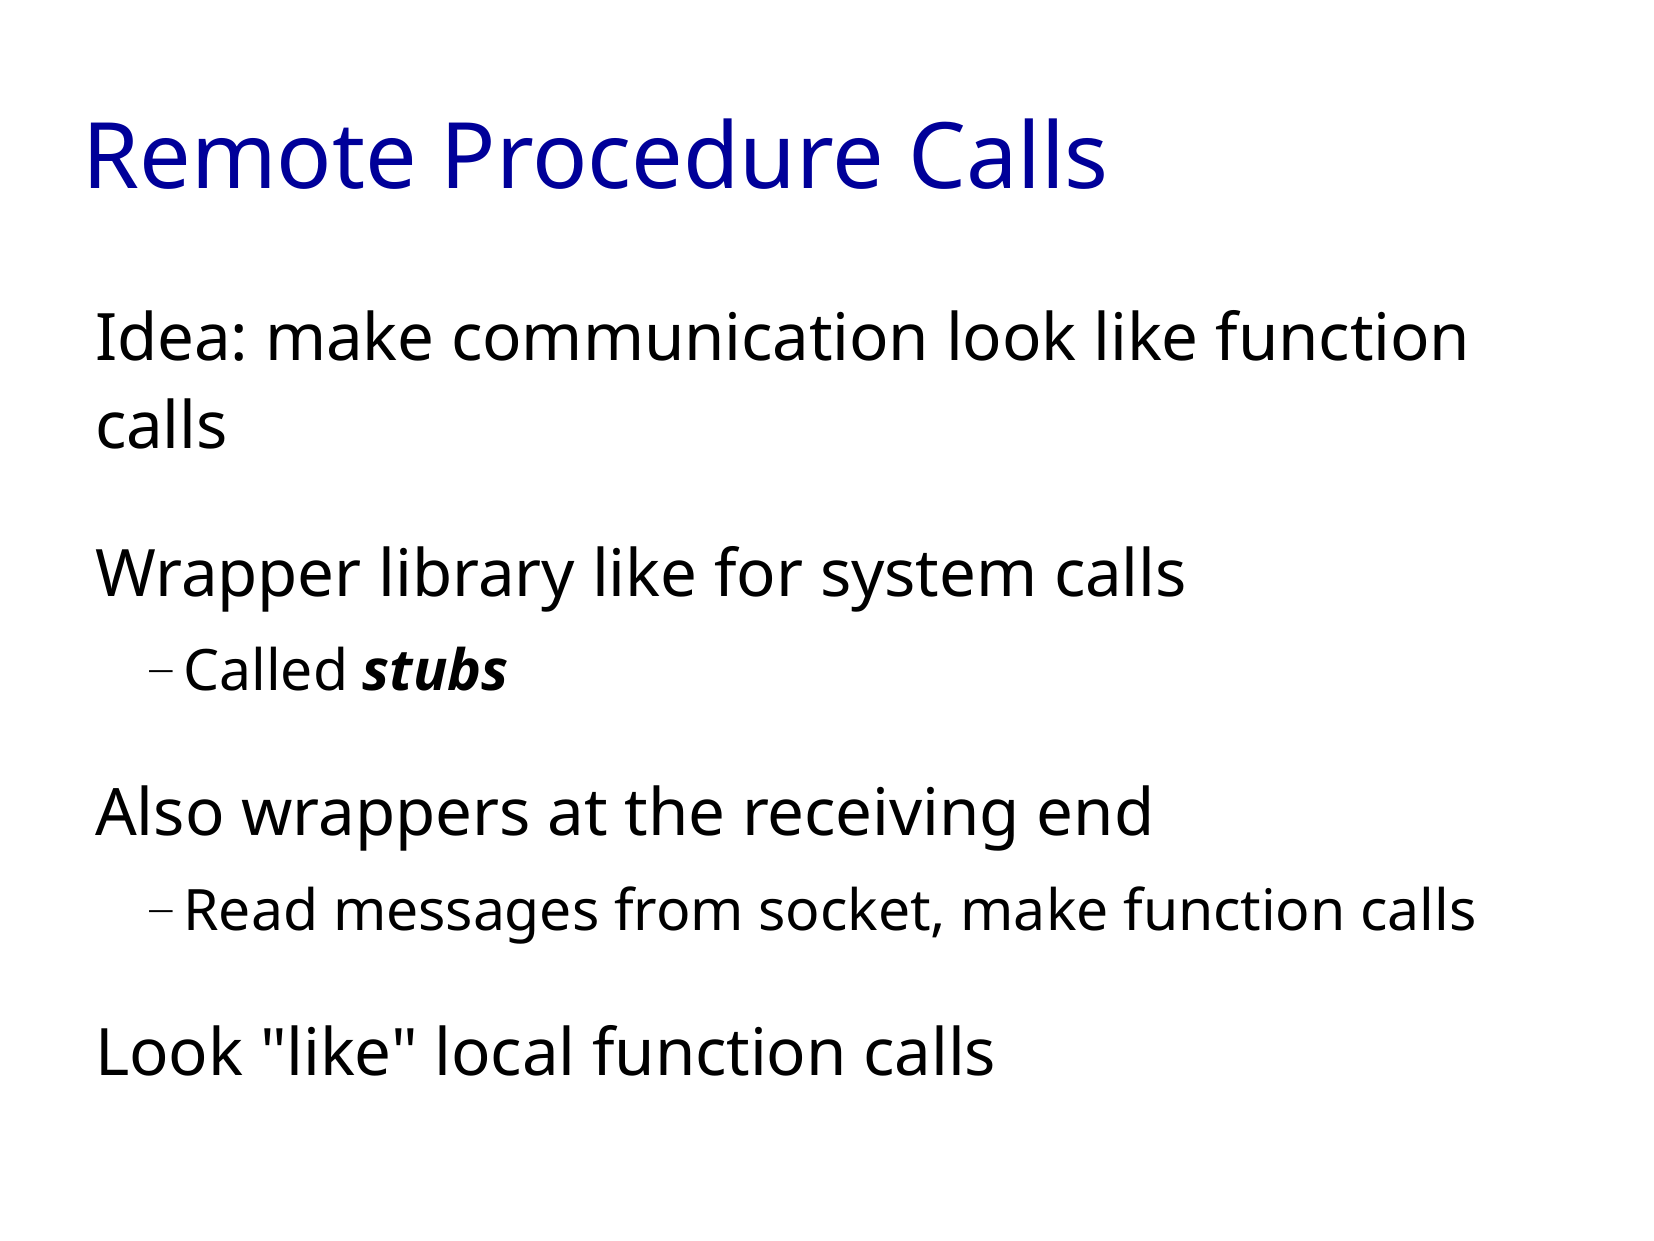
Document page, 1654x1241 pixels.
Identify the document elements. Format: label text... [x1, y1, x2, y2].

list Idea: make communication look like function calls Wrapper library like for system calls Called stubs Also wrappers at the receiving end Read messages from socket, make function calls Look "like" local function calls [60, 290, 1571, 1096]
title Remote Procedure Calls [82, 49, 1571, 257]
